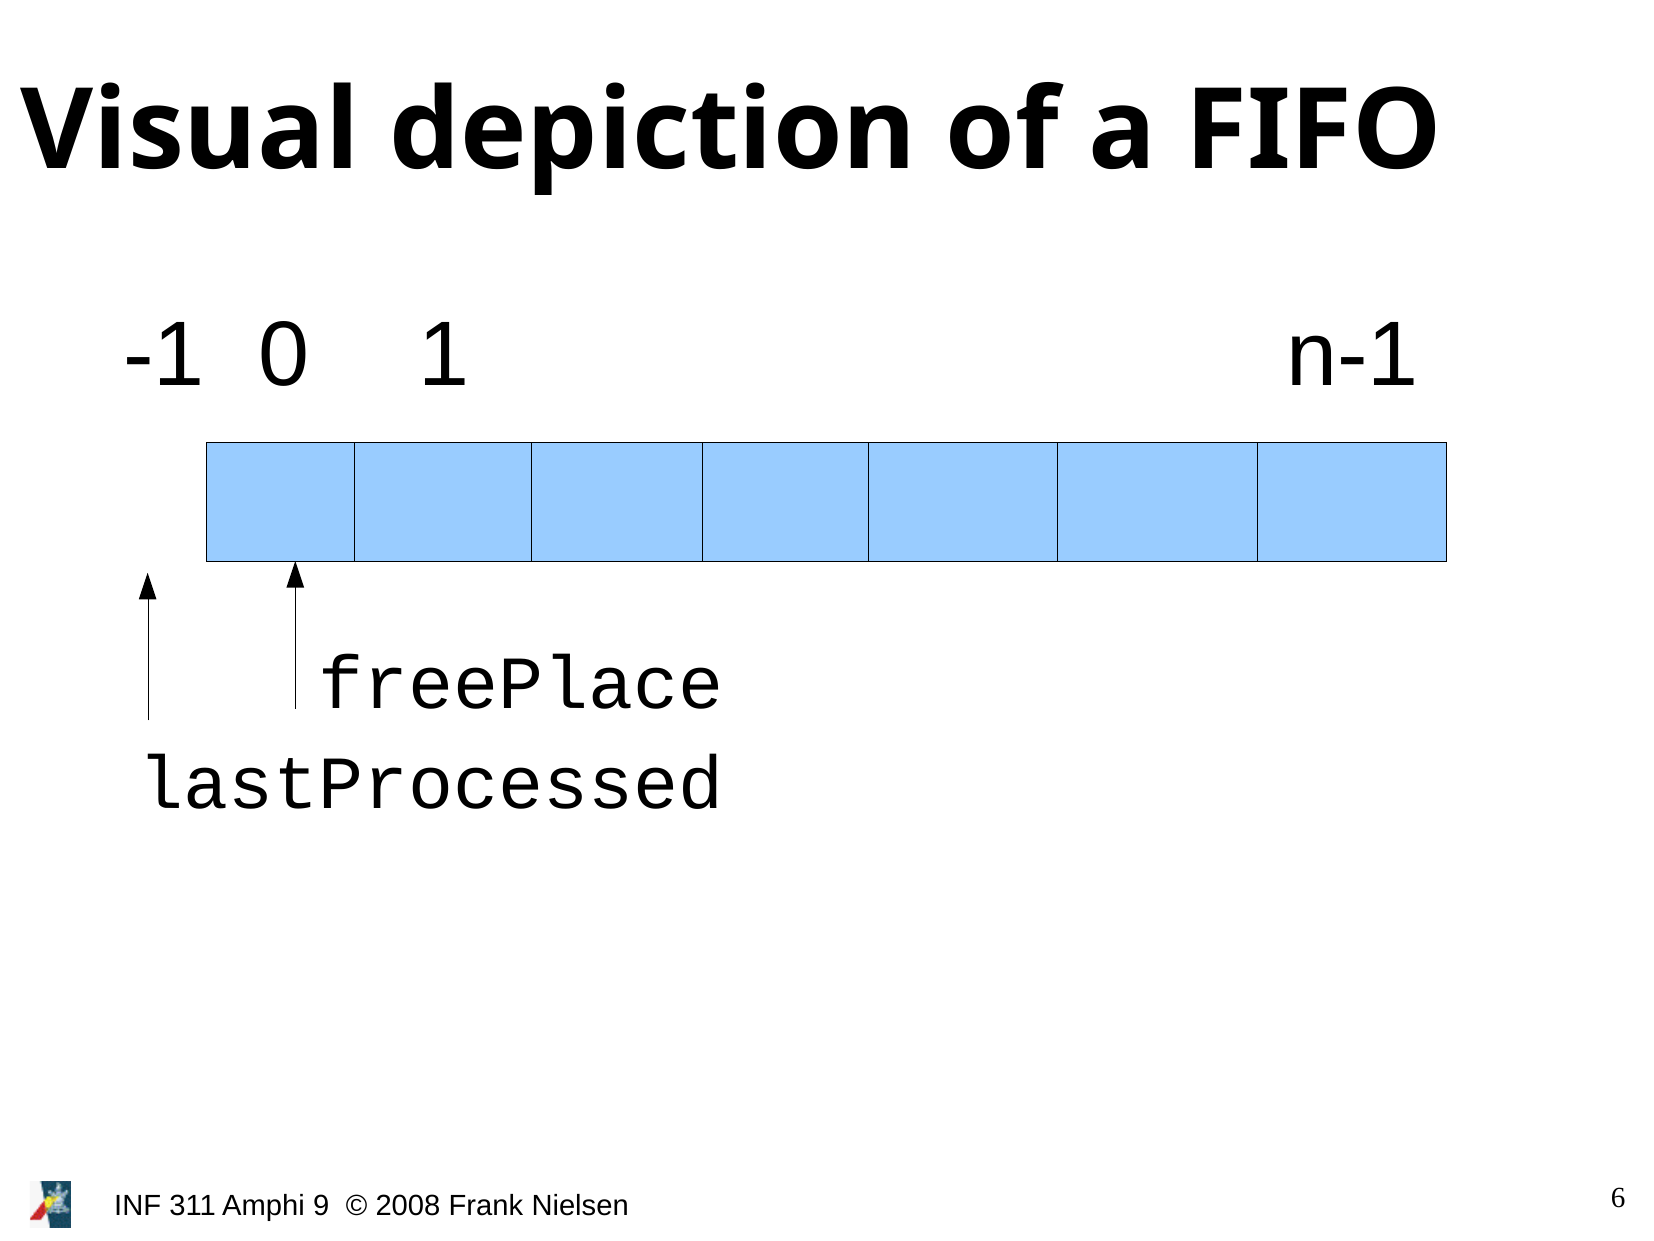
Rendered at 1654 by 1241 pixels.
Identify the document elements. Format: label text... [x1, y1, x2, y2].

text_box 0 [244, 295, 325, 413]
text_box Visual depiction of a FIFO [5, 41, 1632, 215]
text_box [206, 442, 354, 562]
text_box 1 [403, 295, 485, 413]
picture [29, 1181, 71, 1228]
text_box [703, 442, 868, 562]
text_box freePlace [303, 638, 739, 739]
text_box [532, 442, 702, 562]
text_box [1058, 442, 1257, 562]
text_box lastProcessed [123, 738, 739, 838]
text_box -1 [108, 295, 220, 413]
text_box n-1 [1271, 295, 1434, 413]
text_box [869, 442, 1057, 562]
text_box [355, 442, 531, 562]
text_box [1258, 442, 1447, 562]
